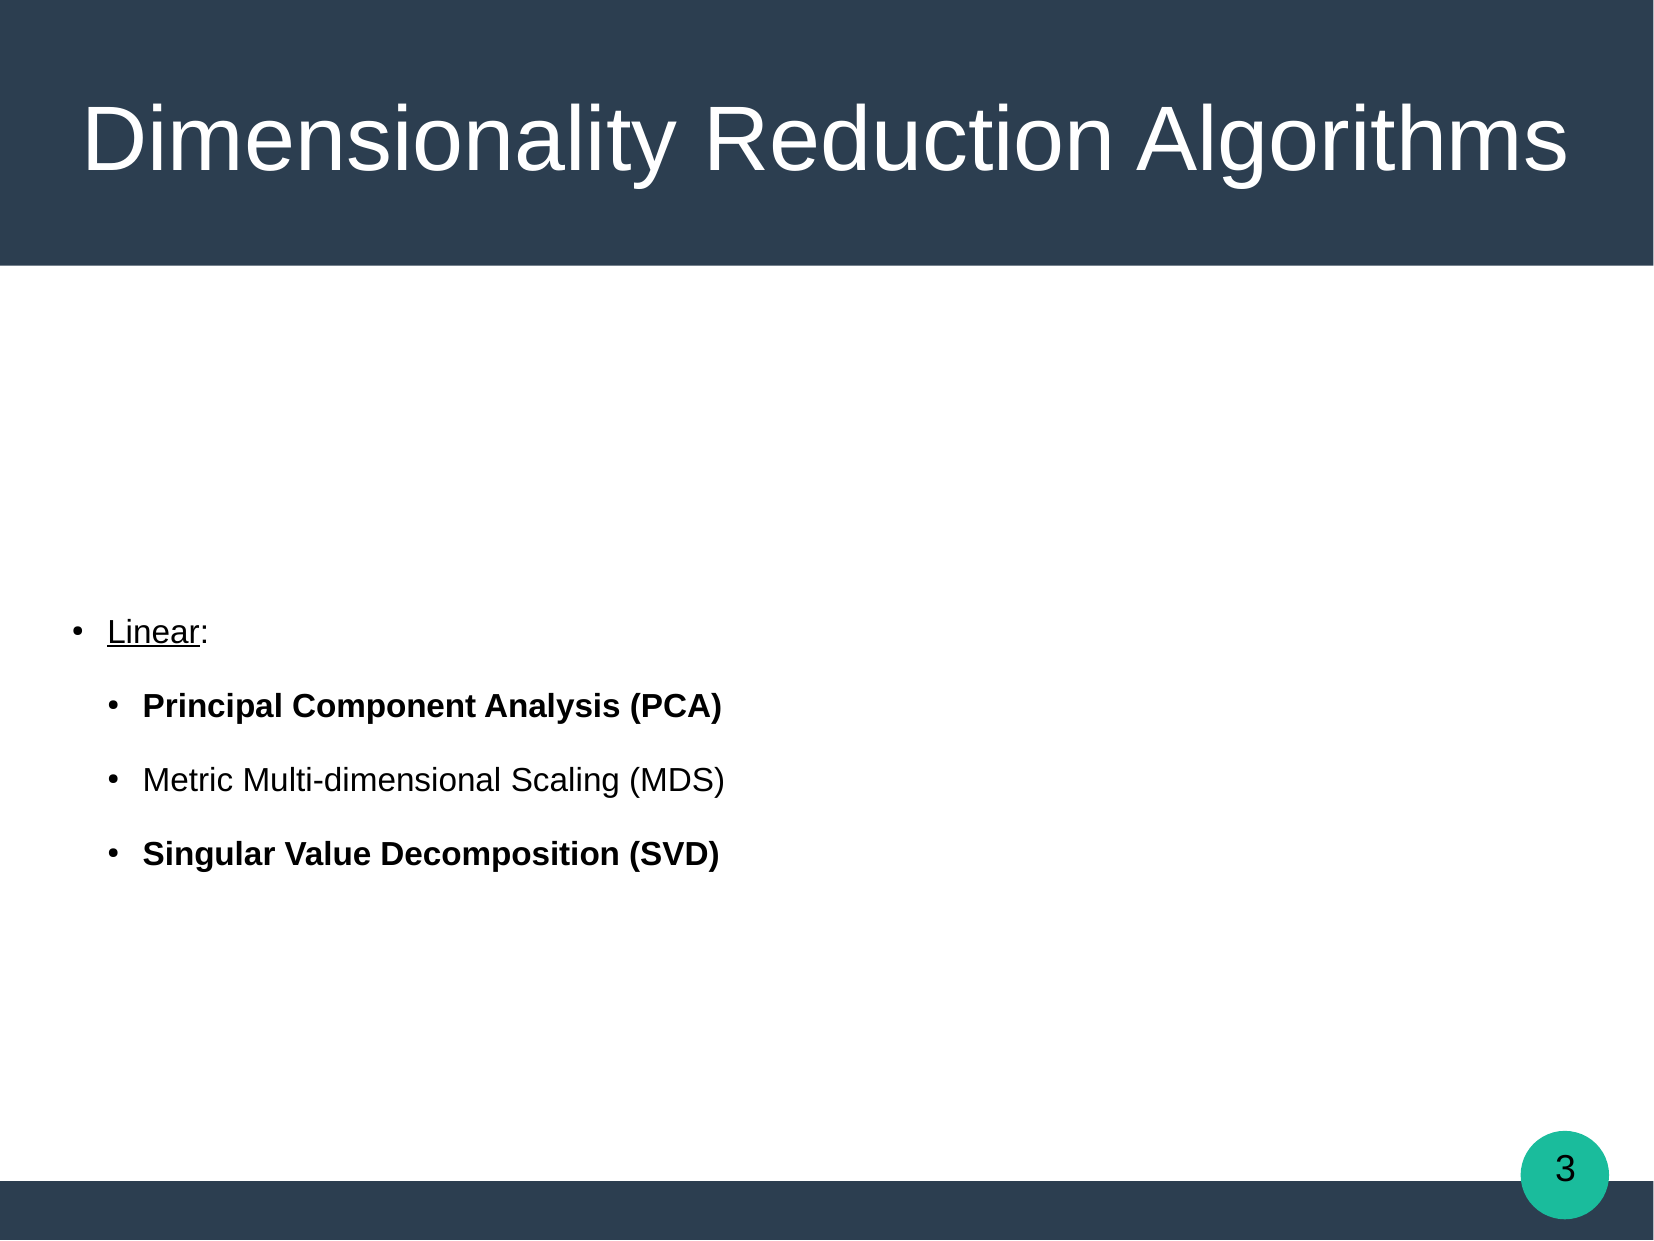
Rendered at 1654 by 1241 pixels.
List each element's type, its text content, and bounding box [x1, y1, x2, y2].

subtitle Linear: Principal Component Analysis (PCA) Metric Multi-dimensional Scaling (MDS) Singular Value Decomposition (SVD) [71, 270, 1561, 1241]
text_box <number> [1540, 1140, 1654, 1223]
title Dimensionality Reduction Algorithms [59, 60, 1595, 218]
